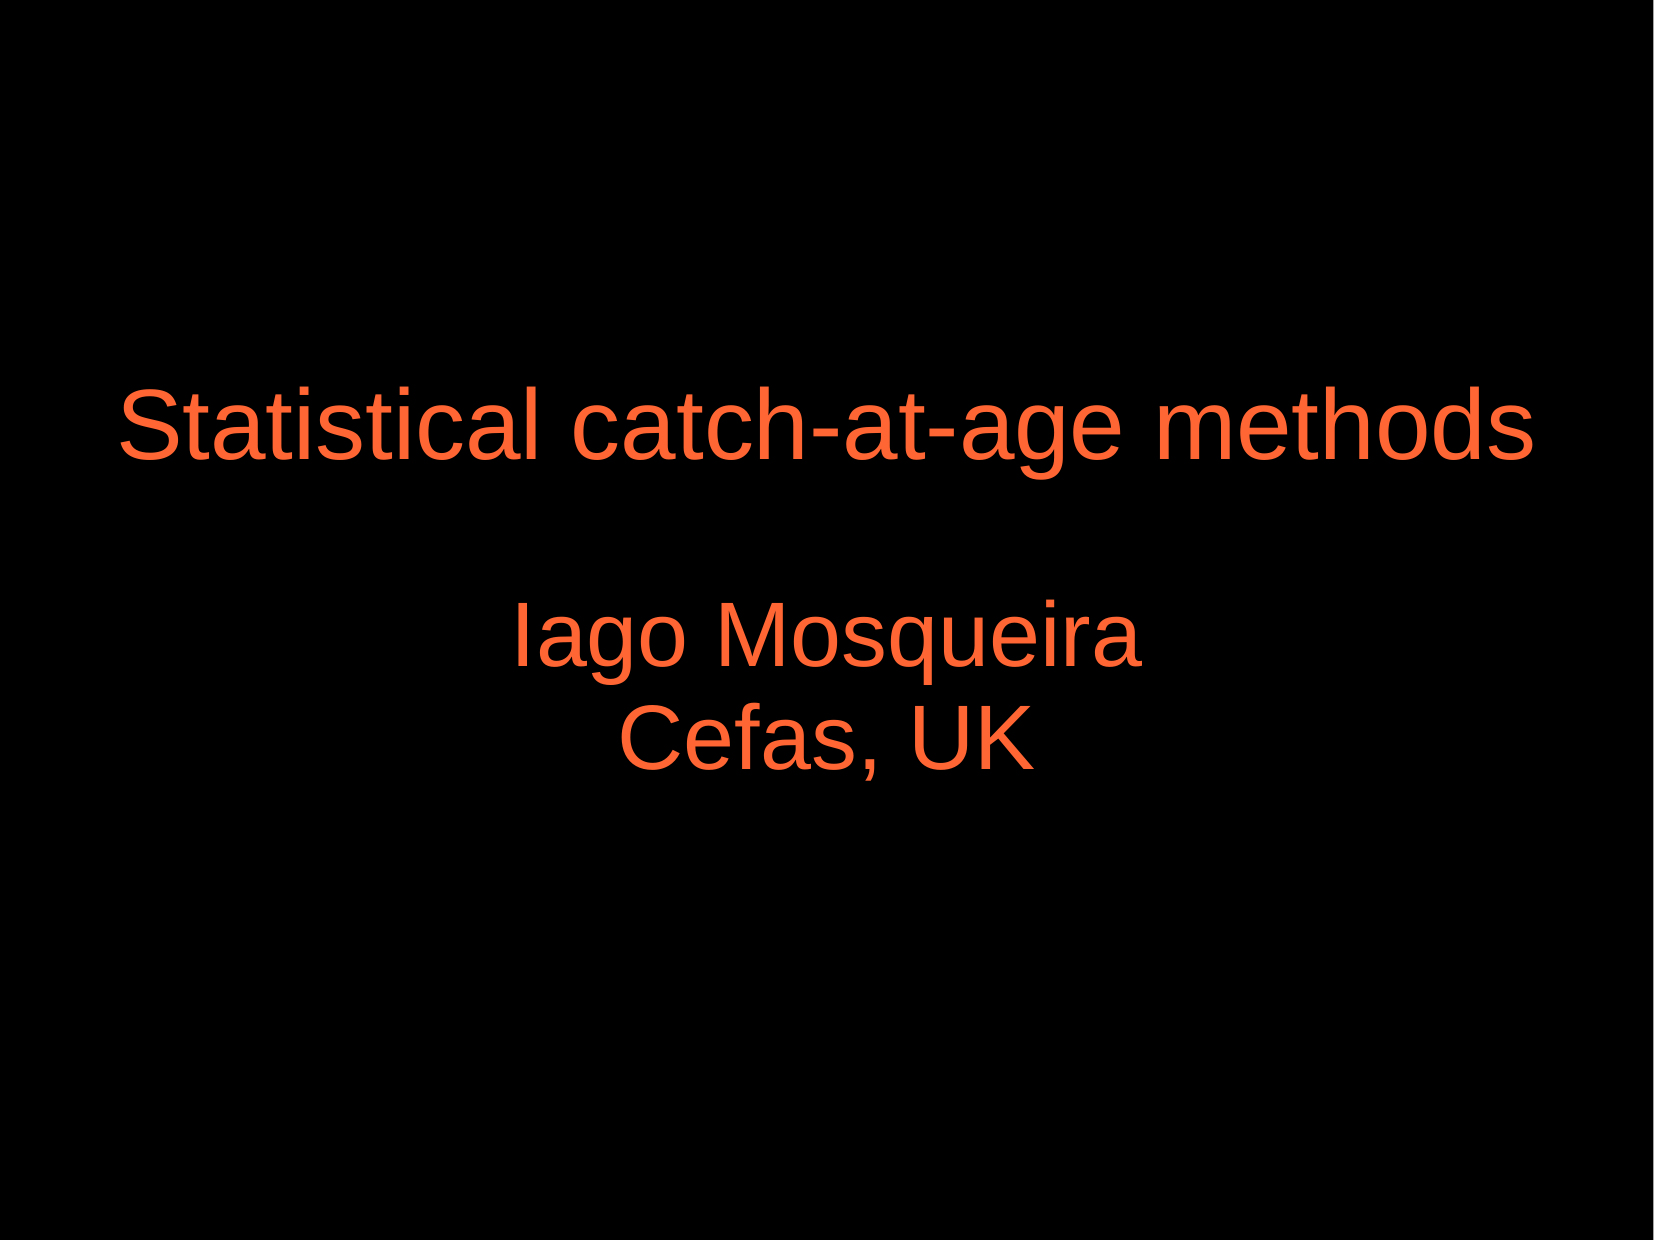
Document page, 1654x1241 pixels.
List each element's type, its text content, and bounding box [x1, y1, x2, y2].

subtitle Statistical catch-at-age methods Iago Mosqueira Cefas, UK [82, 49, 1571, 1109]
